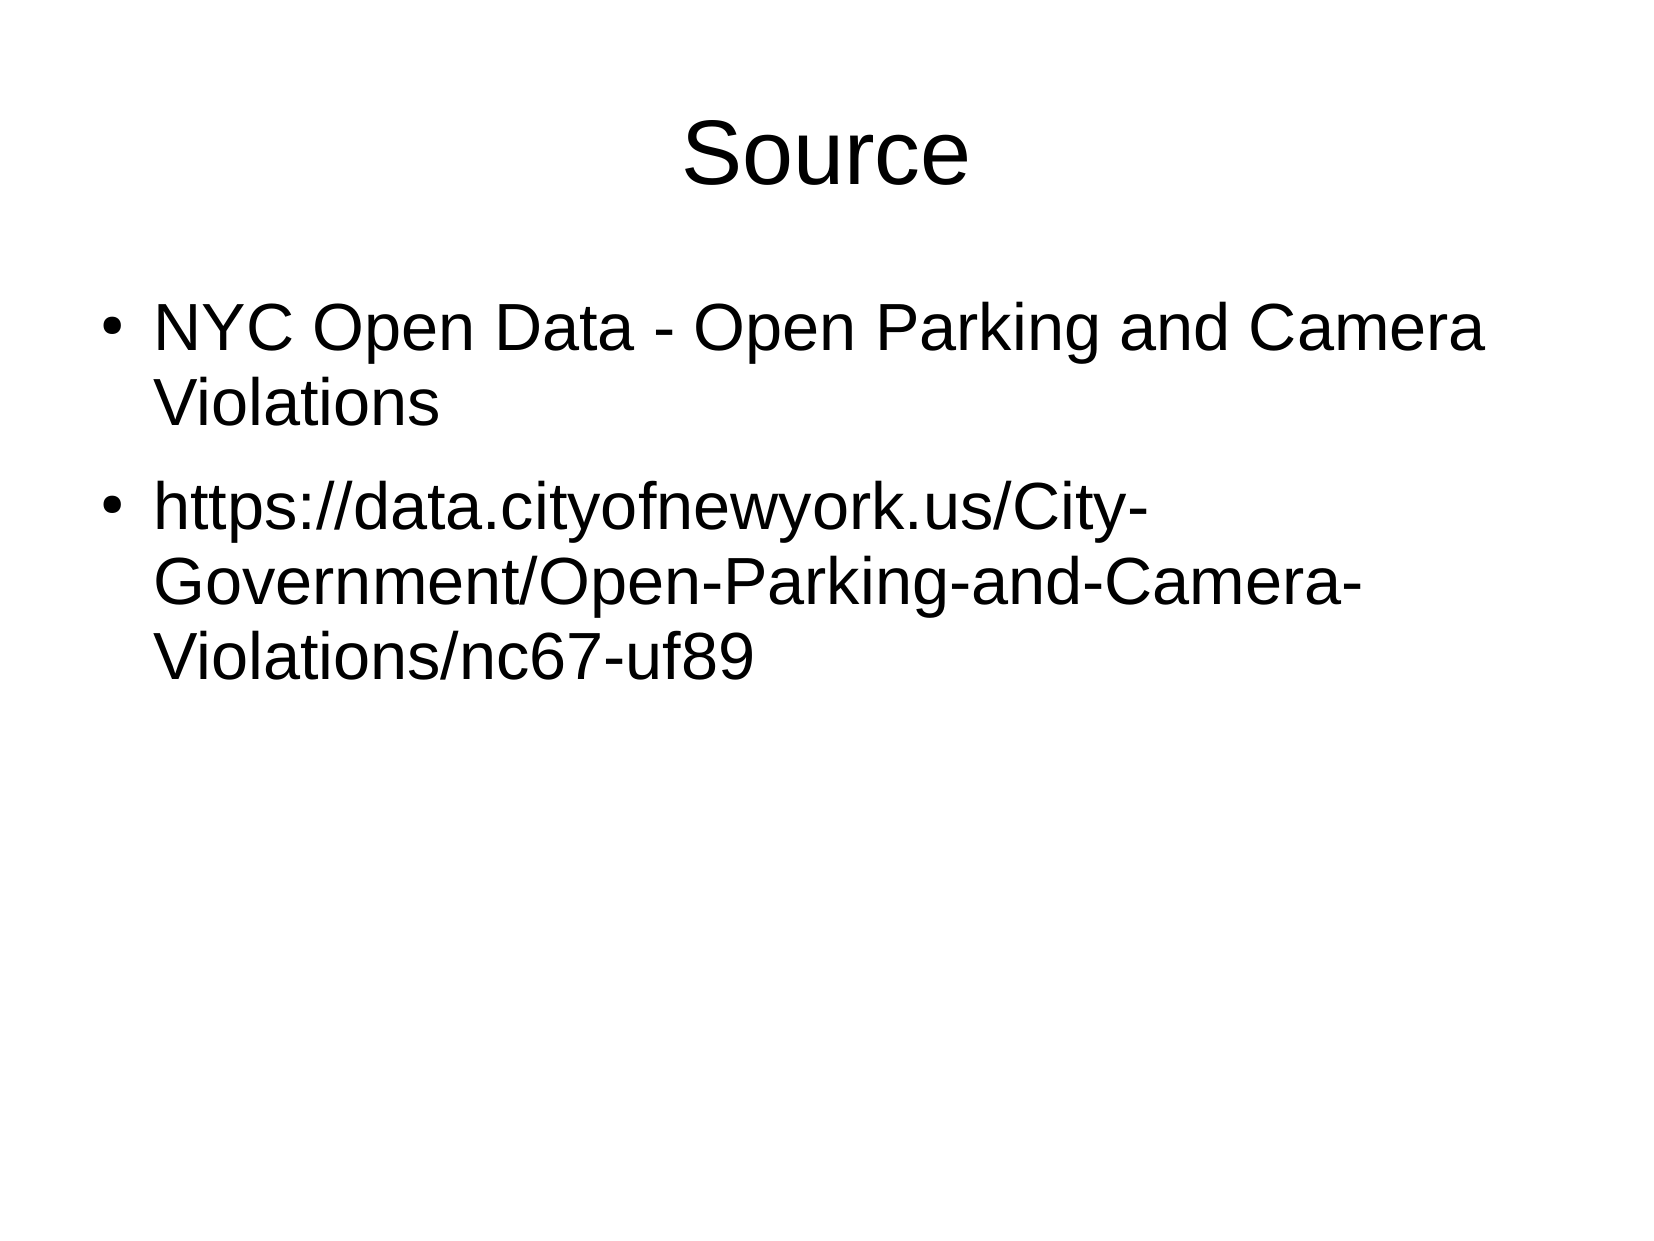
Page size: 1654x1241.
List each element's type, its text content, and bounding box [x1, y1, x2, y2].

list NYC Open Data - Open Parking and Camera Violations https://data.cityofnewyork.us/City-Government/Open-Parking-and-Camera-Violations/nc67-uf89 [82, 290, 1571, 1109]
title Source [82, 49, 1571, 257]
